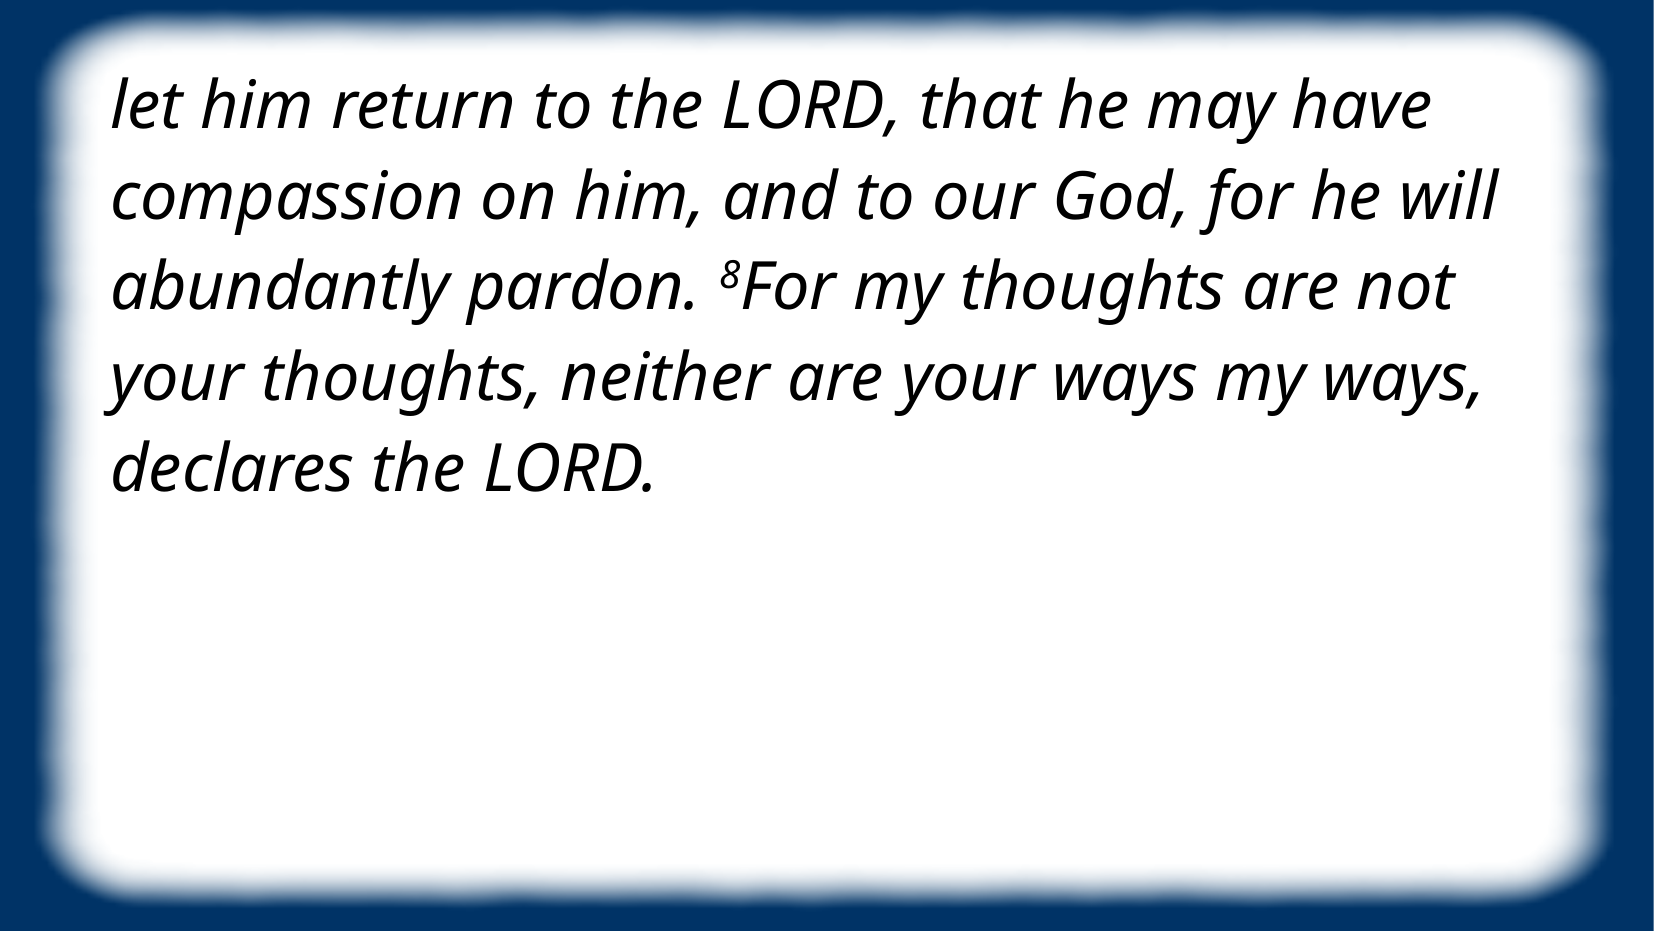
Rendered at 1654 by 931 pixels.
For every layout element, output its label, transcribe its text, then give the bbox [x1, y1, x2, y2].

text_box let him return to the LORD, that he may have compassion on him, and to our God, for he will abundantly pardon. 8For my thoughts are not your thoughts, neither are your ways my ways, declares the LORD. [95, 49, 1551, 509]
picture [0, 0, 1654, 931]
